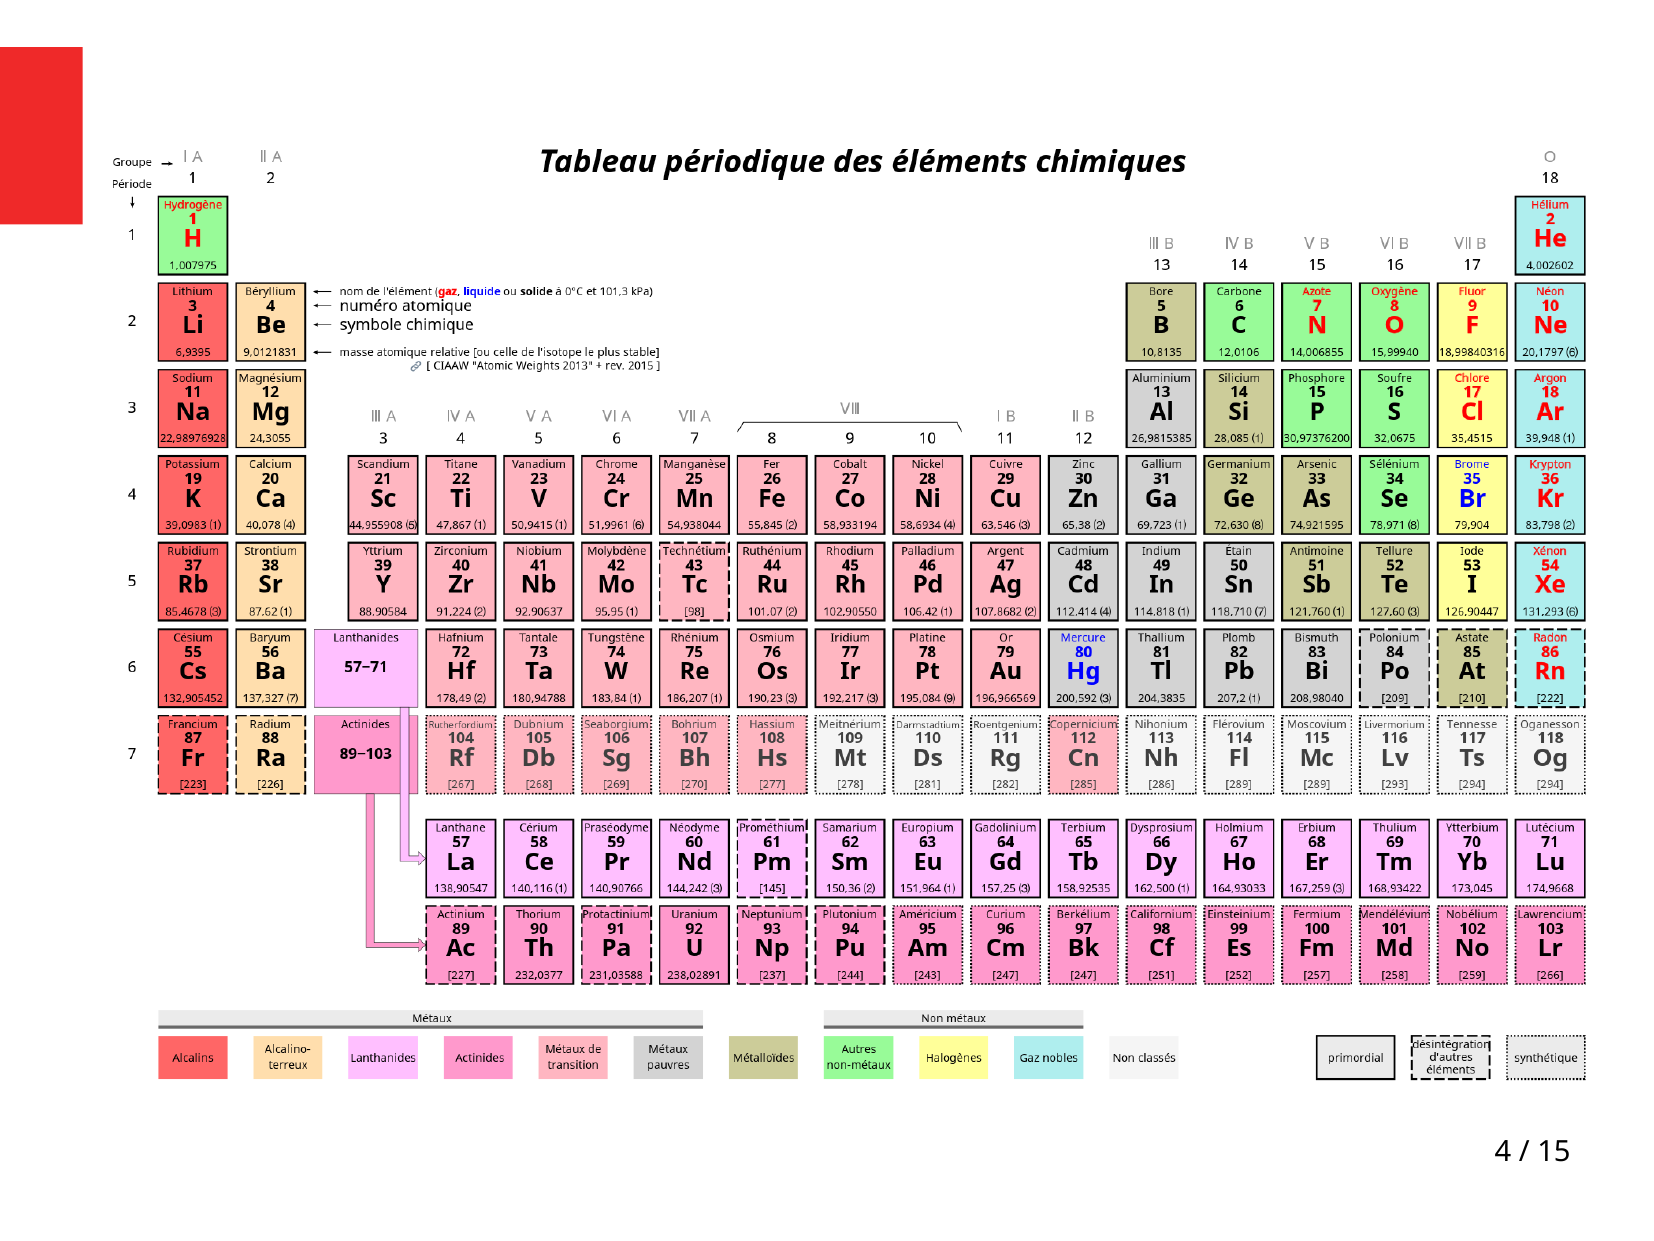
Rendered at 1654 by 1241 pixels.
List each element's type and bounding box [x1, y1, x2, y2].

picture [106, 127, 1619, 1096]
